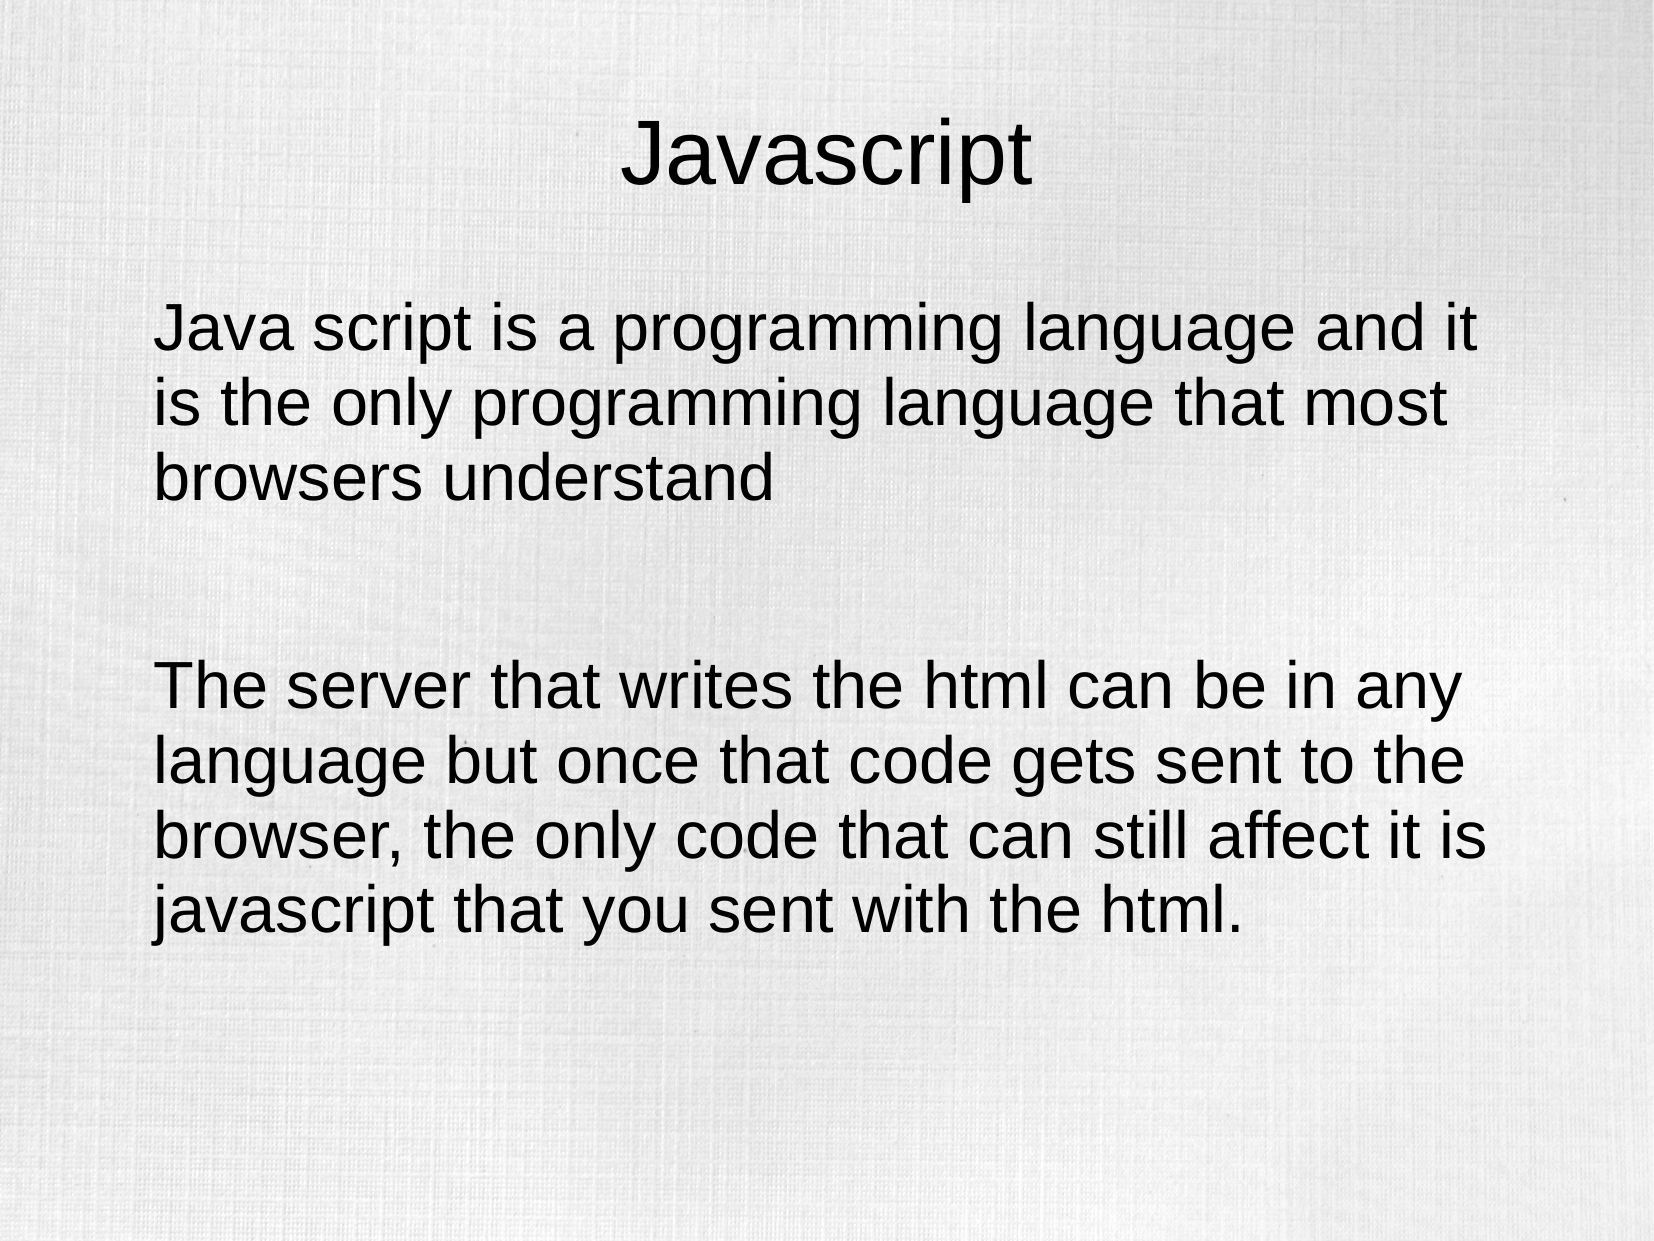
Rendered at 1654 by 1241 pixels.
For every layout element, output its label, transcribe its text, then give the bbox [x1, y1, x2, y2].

title Javascript [82, 49, 1571, 257]
picture [0, 0, 1654, 1241]
list Java script is a programming language and it is the only programming language that most browsers understand The server that writes the html can be in any language but once that code gets sent to the browser, the only code that can still affect it is javascript that you sent with the html. [82, 290, 1538, 1010]
